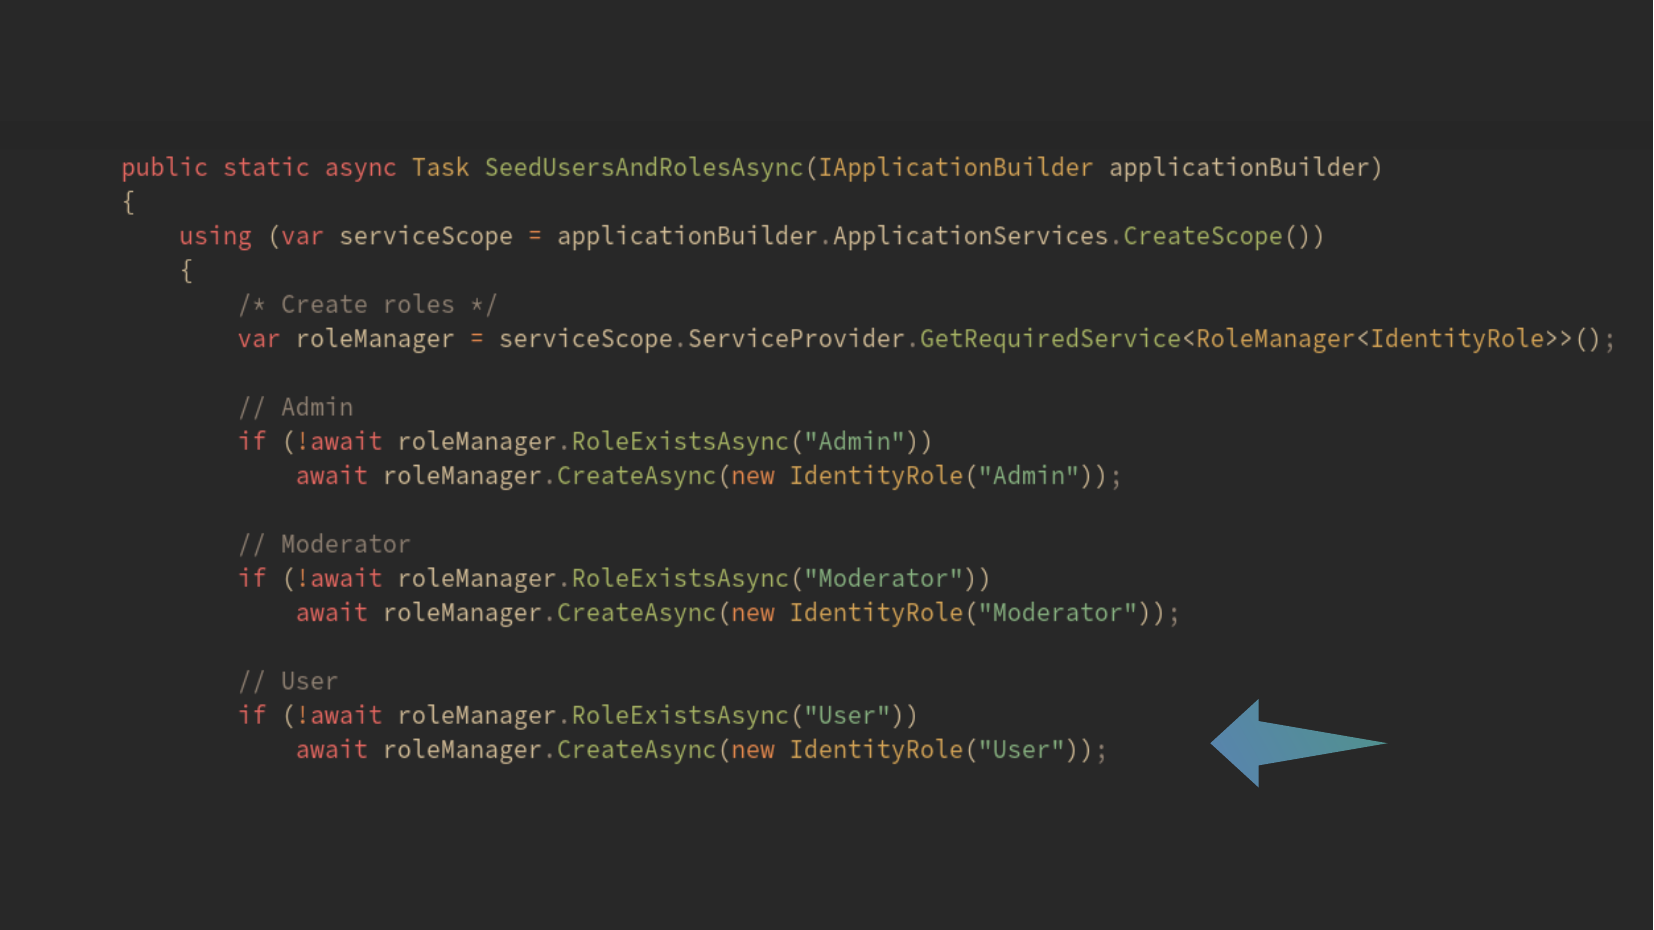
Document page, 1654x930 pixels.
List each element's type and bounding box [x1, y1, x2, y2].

text_box [1210, 698, 1388, 788]
picture [0, 121, 1653, 788]
